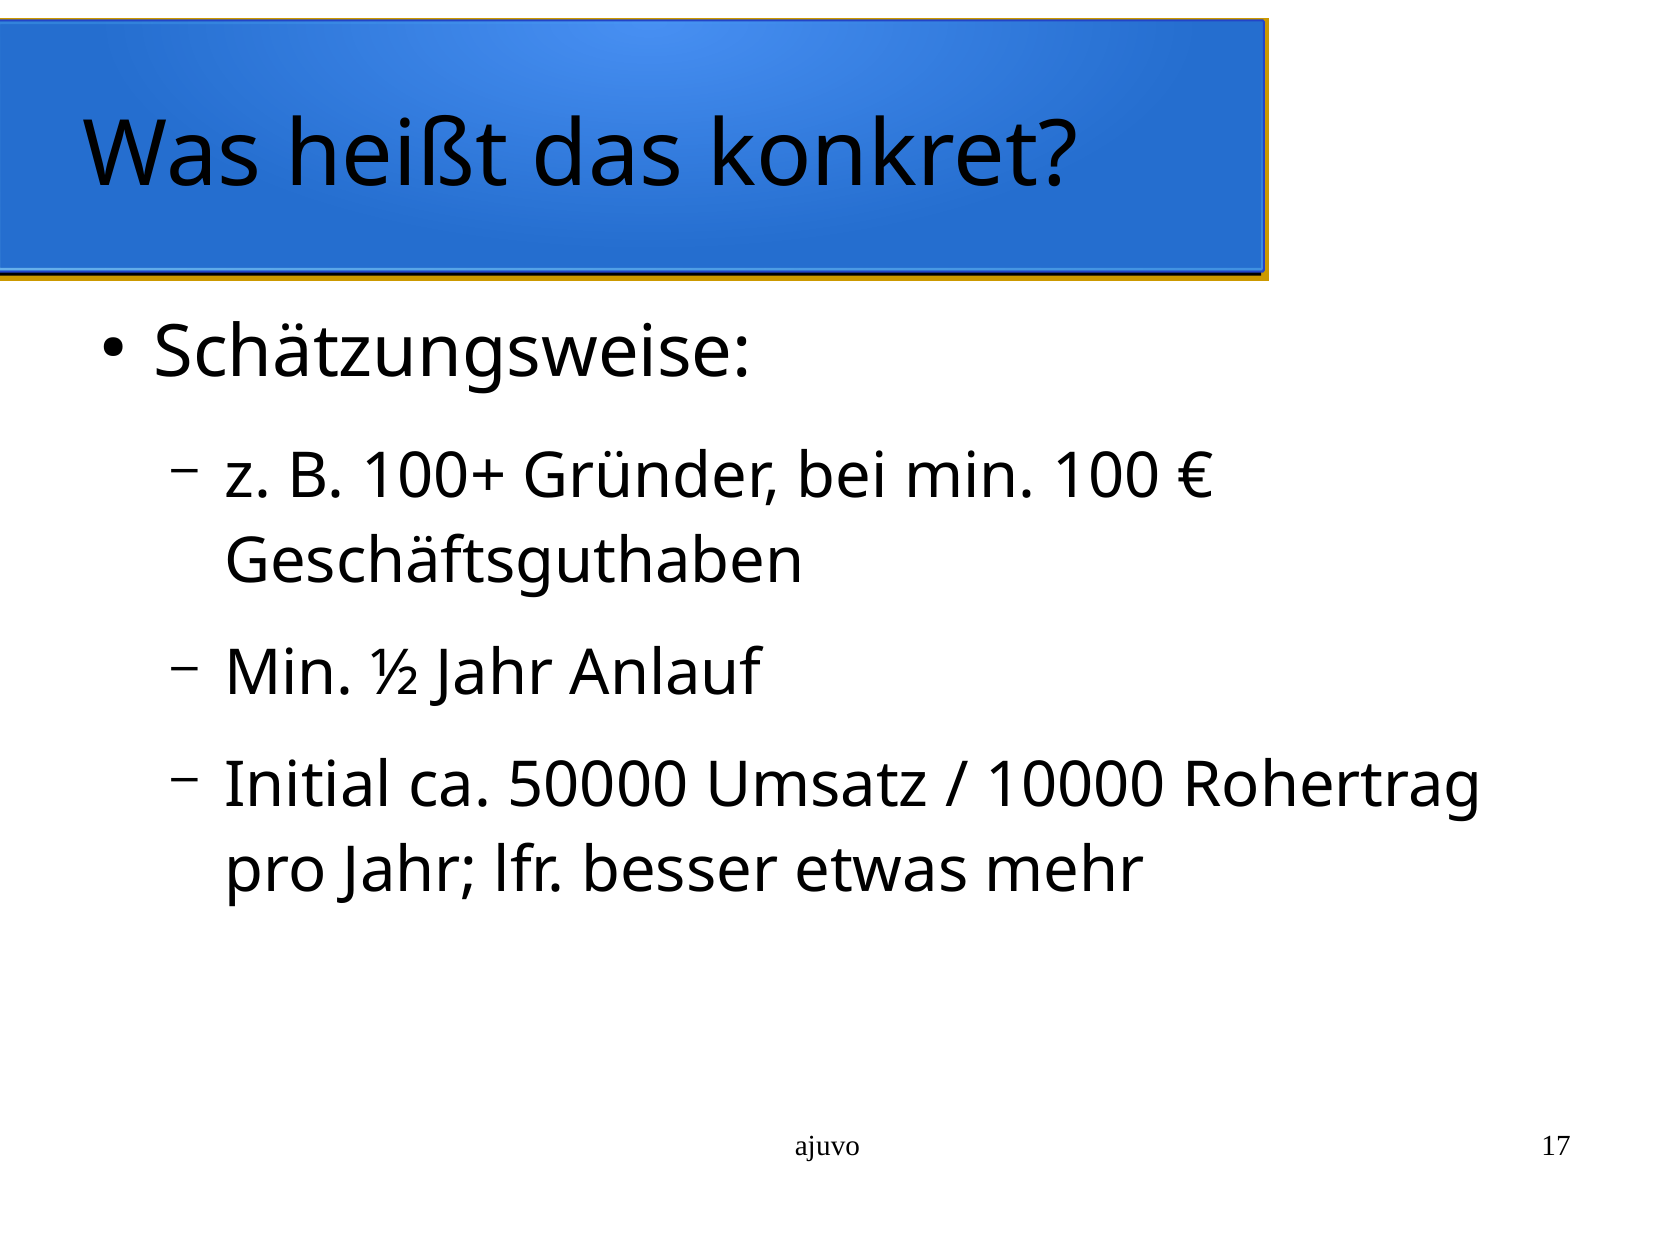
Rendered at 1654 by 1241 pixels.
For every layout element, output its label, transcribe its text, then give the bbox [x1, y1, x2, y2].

list Schätzungsweise: z. B. 100+ Gründer, bei min. 100 € Geschäftsguthaben Min. ½ Jahr Anlauf Initial ca. 50000 Umsatz / 10000 Rohertrag pro Jahr; lfr. besser etwas mehr [82, 299, 1571, 1019]
title Was heißt das konkret? [82, 47, 1235, 252]
